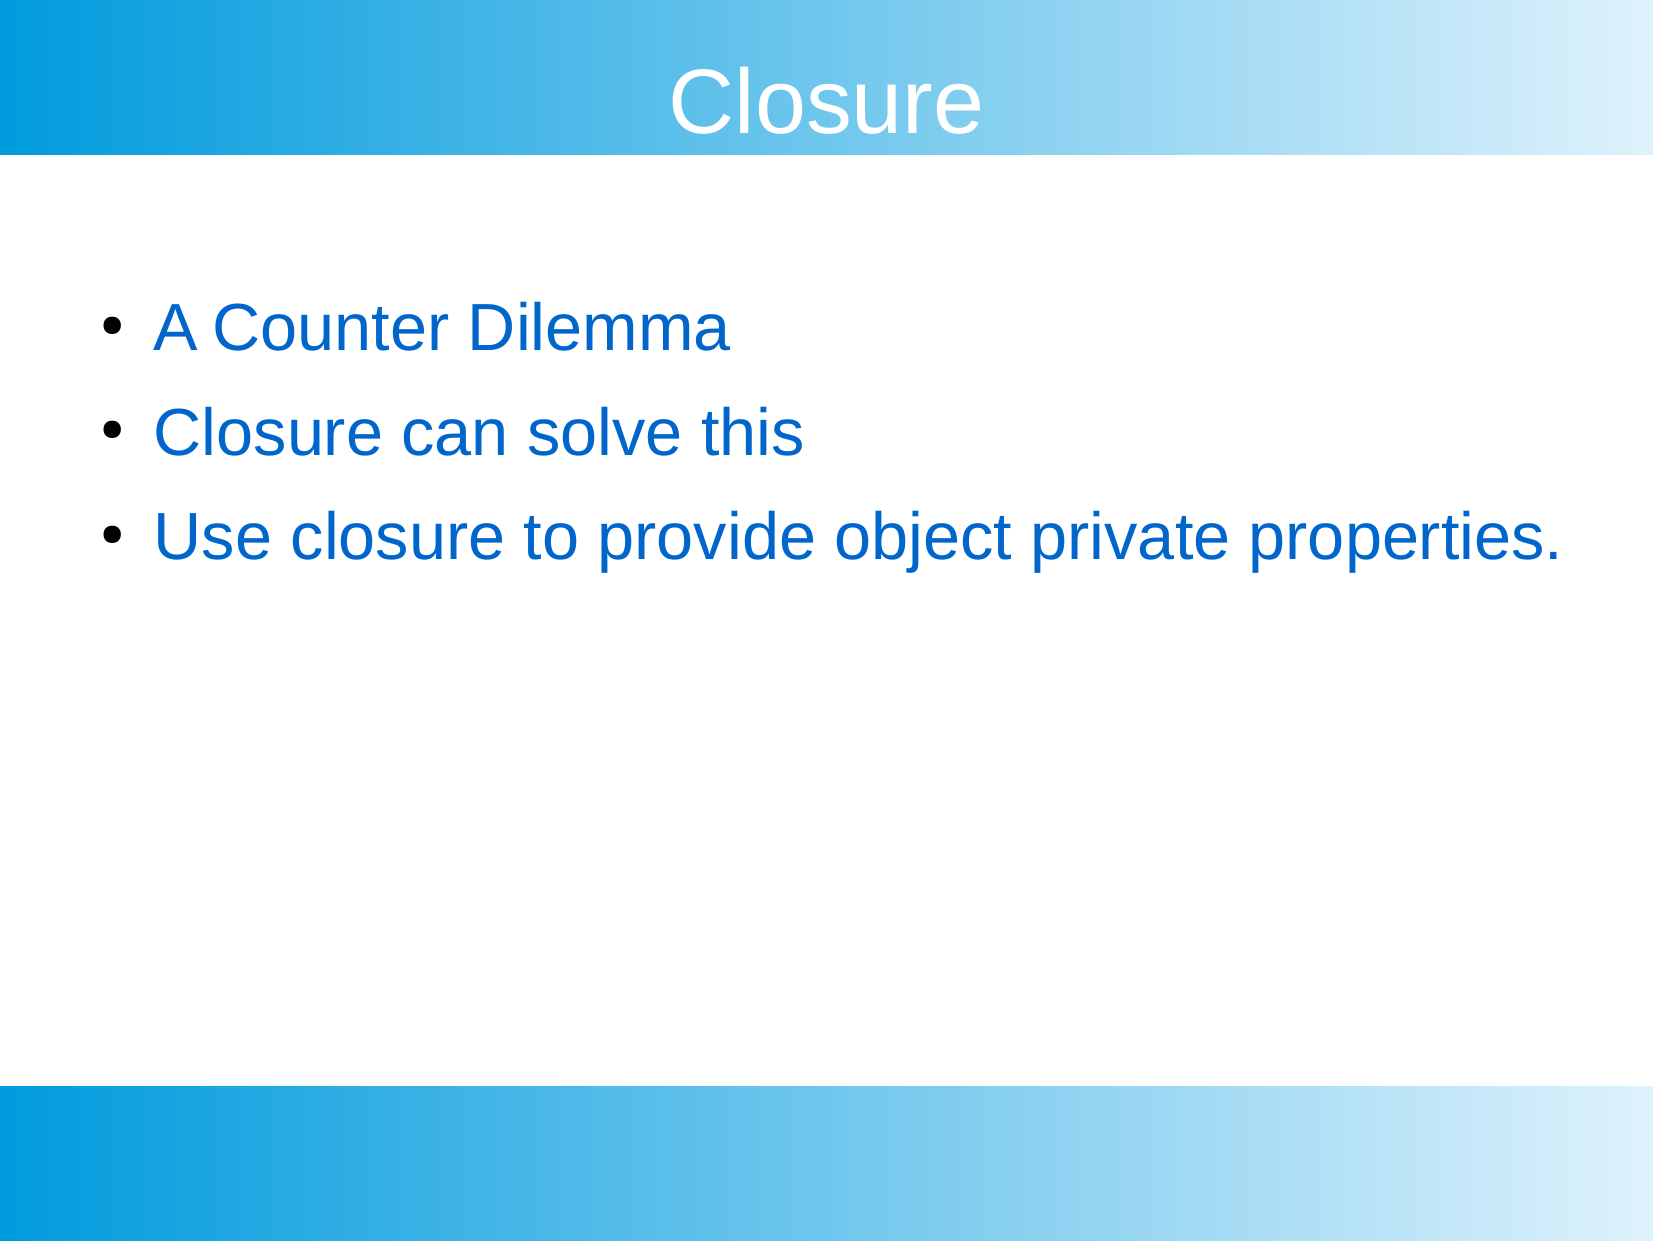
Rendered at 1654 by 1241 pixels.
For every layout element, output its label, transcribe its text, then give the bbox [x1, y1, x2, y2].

title Closure [82, 49, 1571, 155]
list A Counter Dilemma Closure can solve this Use closure to provide object private properties. [82, 290, 1571, 1010]
